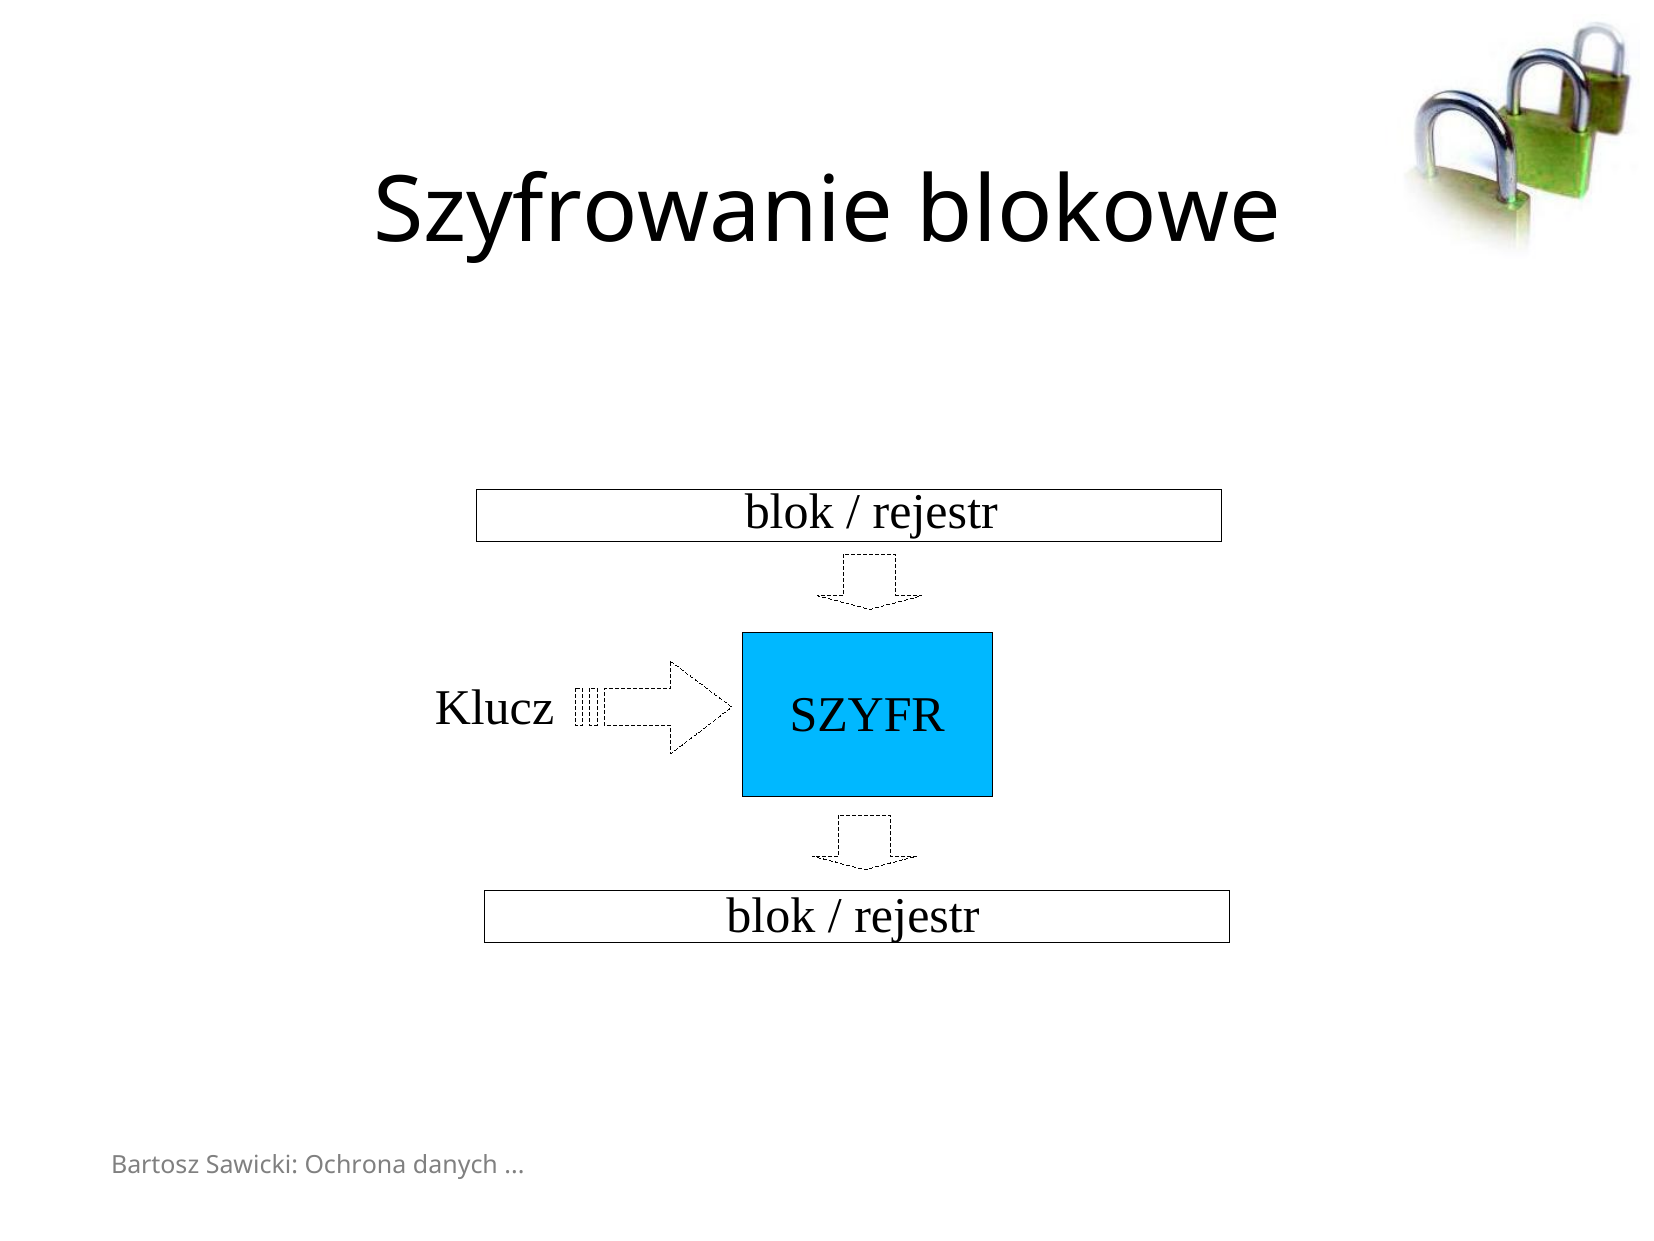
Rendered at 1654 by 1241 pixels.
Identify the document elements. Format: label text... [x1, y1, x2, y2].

text_box blok / rejestr [726, 888, 981, 944]
text_box SZYFR [742, 632, 993, 797]
text_box blok / rejestr [744, 484, 999, 541]
title Szyfrowanie blokowe [121, 102, 1534, 311]
picture [1385, 14, 1640, 266]
text_box Klucz [434, 679, 555, 736]
